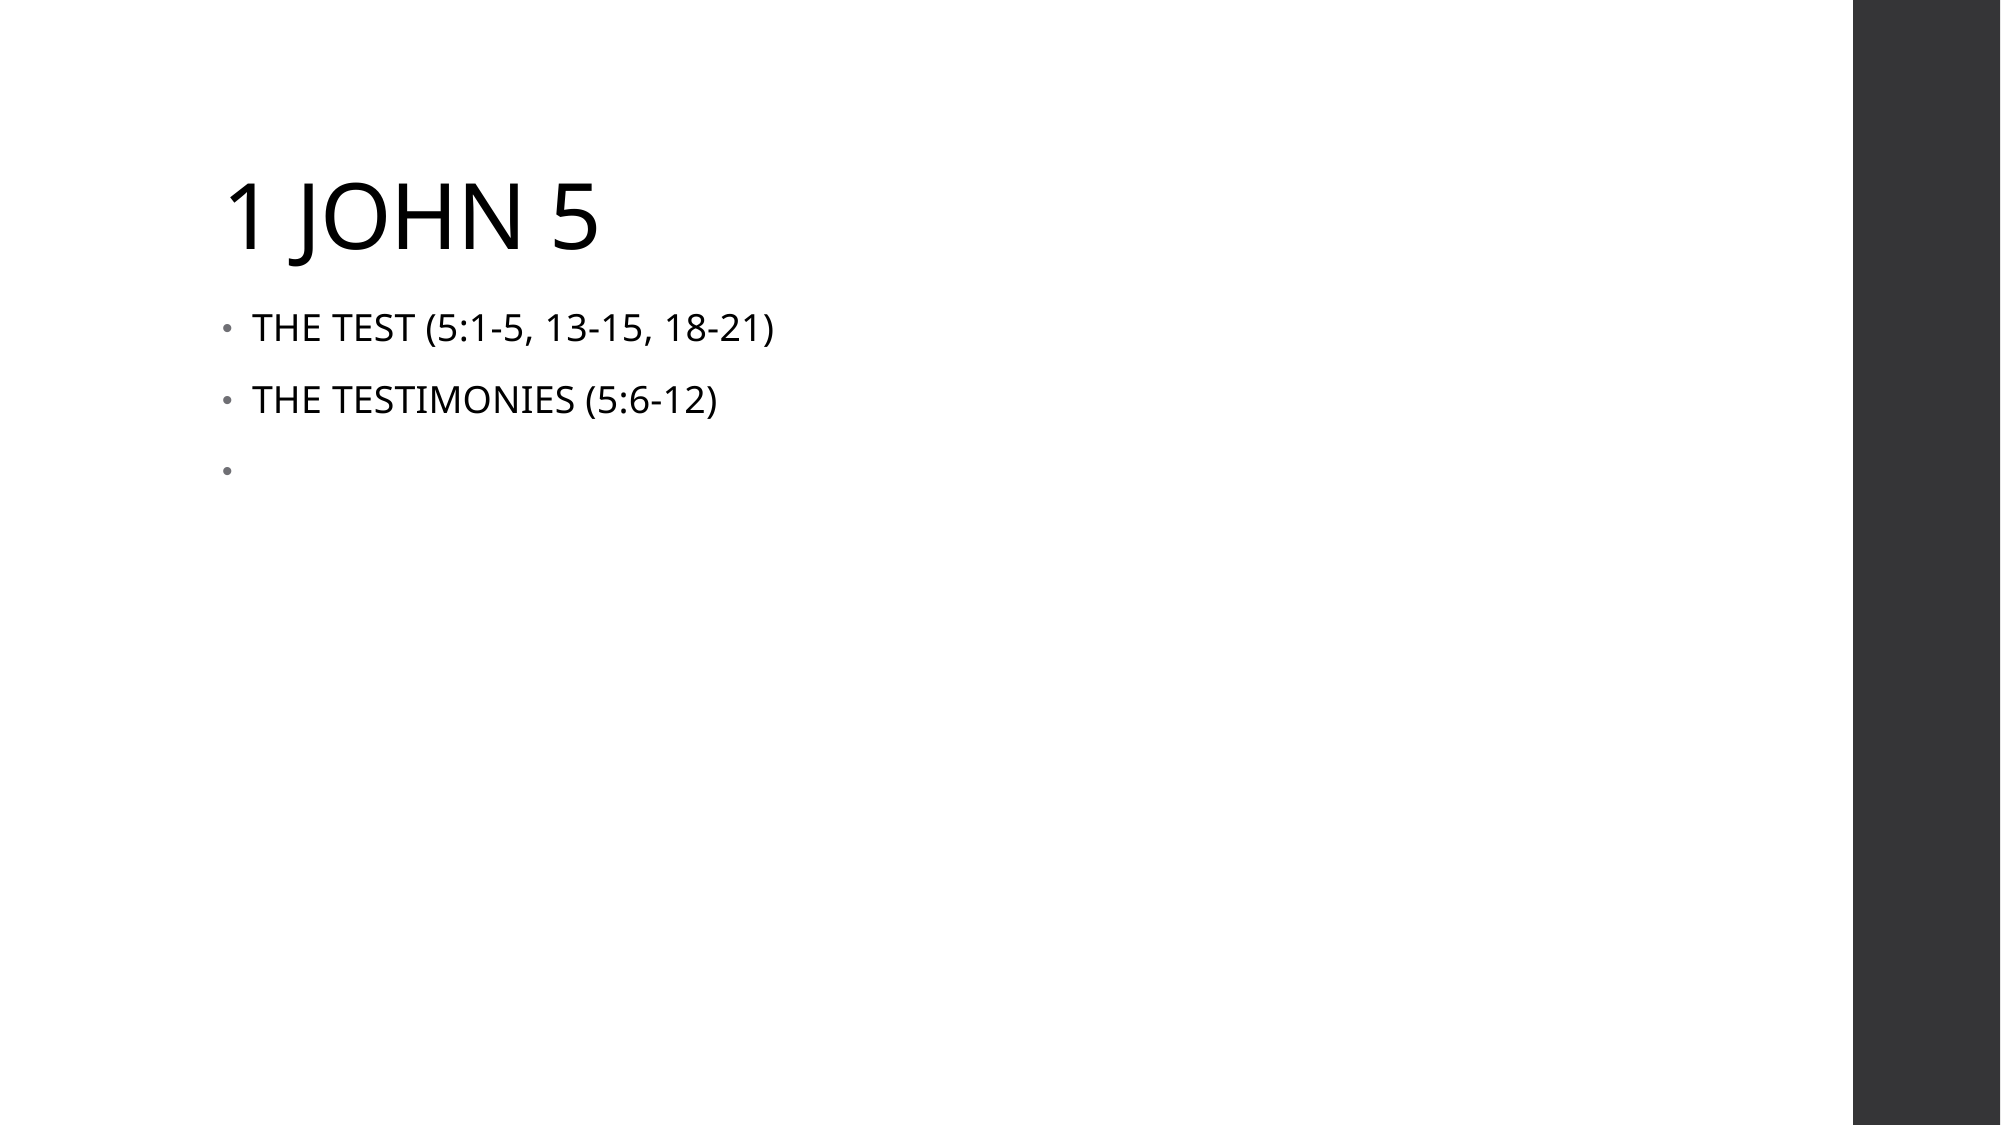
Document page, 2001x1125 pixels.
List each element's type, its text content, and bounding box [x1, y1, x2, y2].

list THE TEST (5:1-5, 13-15, 18-21) THE TESTIMONIES (5:6-12) [206, 299, 1617, 1014]
title 1 JOHN 5 [206, 60, 1797, 278]
